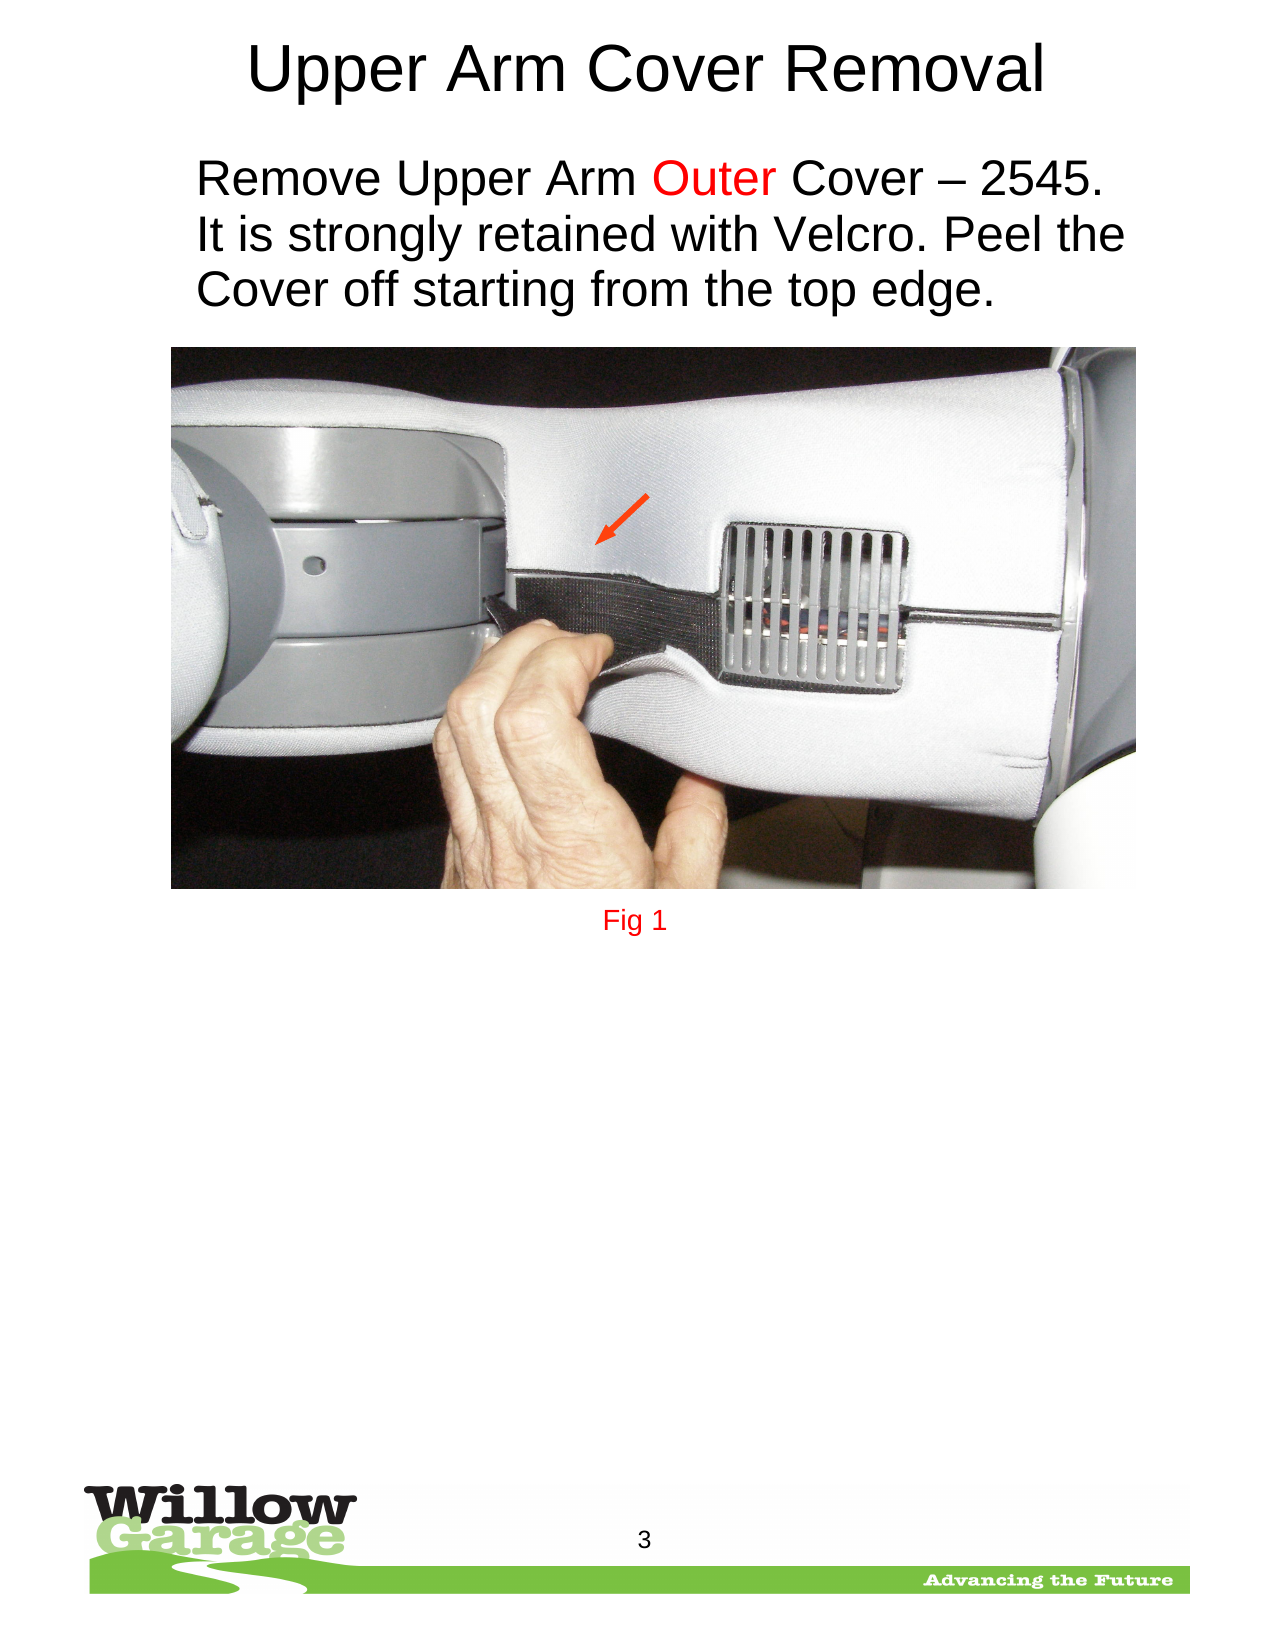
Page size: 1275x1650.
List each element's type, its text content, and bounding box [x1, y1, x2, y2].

picture [84, 1484, 1190, 1594]
title Upper Arm Cover Removal [94, 16, 1200, 120]
picture [171, 347, 1136, 889]
list Remove Upper Arm Outer Cover – 2545. It is strongly retained with Velcro. Peel the Cover off starting from the top edge. [160, 150, 1130, 338]
text_box Fig 1 [587, 896, 700, 945]
